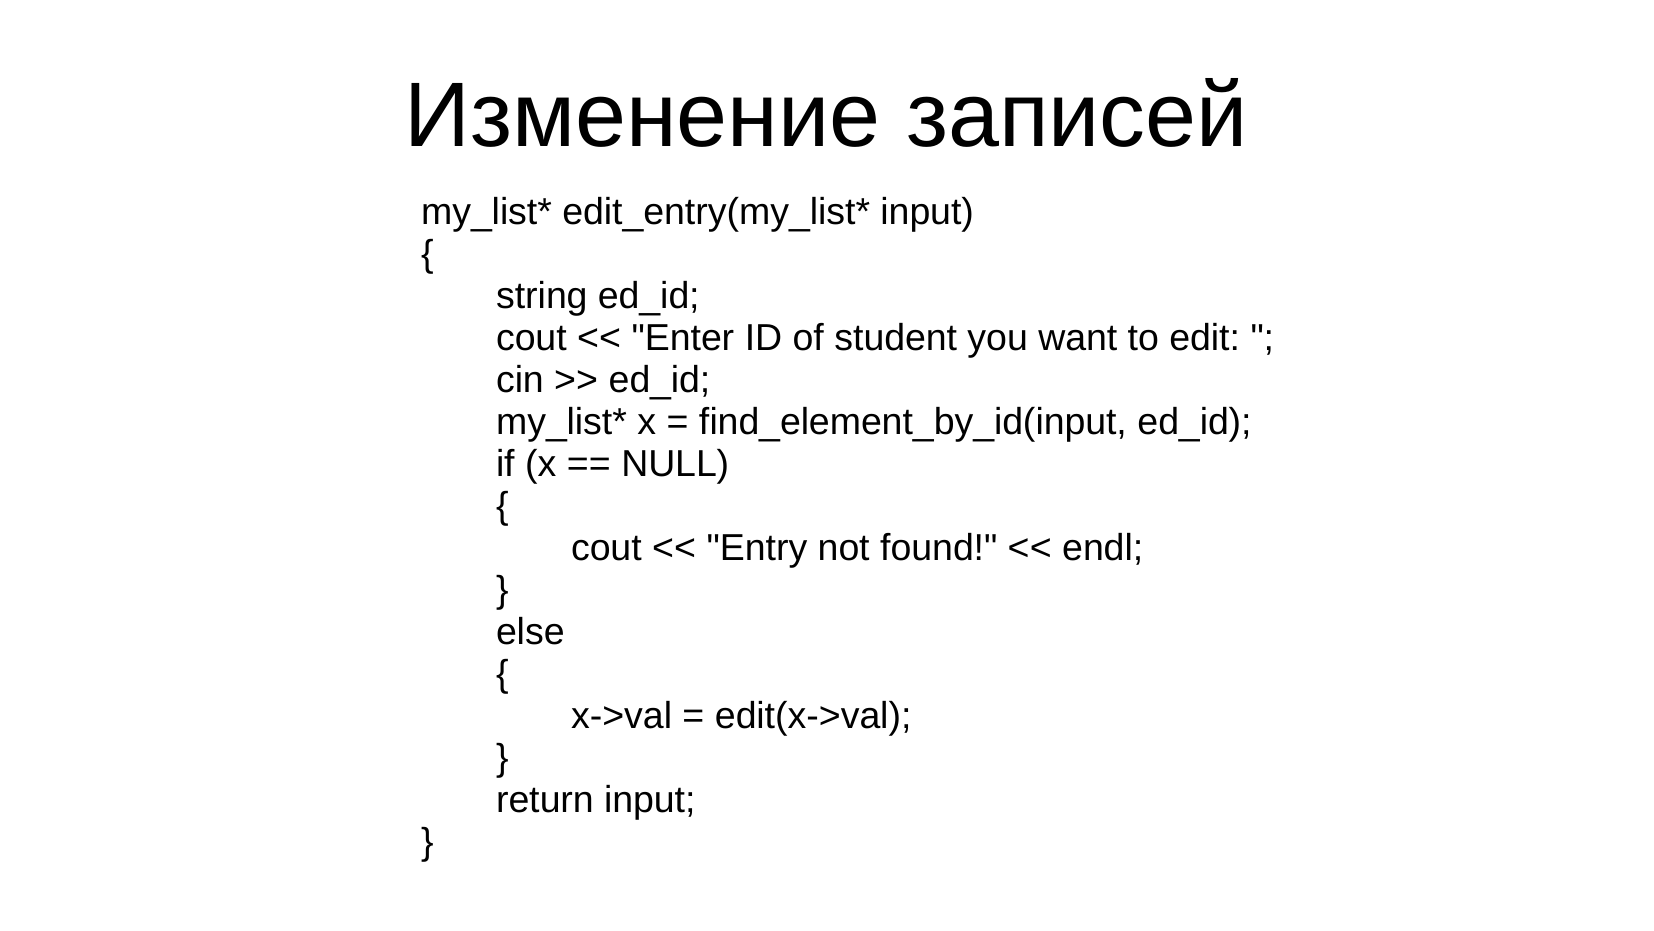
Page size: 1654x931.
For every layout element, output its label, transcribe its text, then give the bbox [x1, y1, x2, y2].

text_box my_list* edit_entry(my_list* input) { string ed_id; cout << "Enter ID of student you want to edit: "; cin >> ed_id; my_list* x = find_element_by_id(input, ed_id); if (x == NULL) { cout << "Entry not found!" << endl; } else { x->val = edit(x->val); } return input; } [406, 183, 1291, 871]
title Изменение записей [82, 37, 1571, 193]
